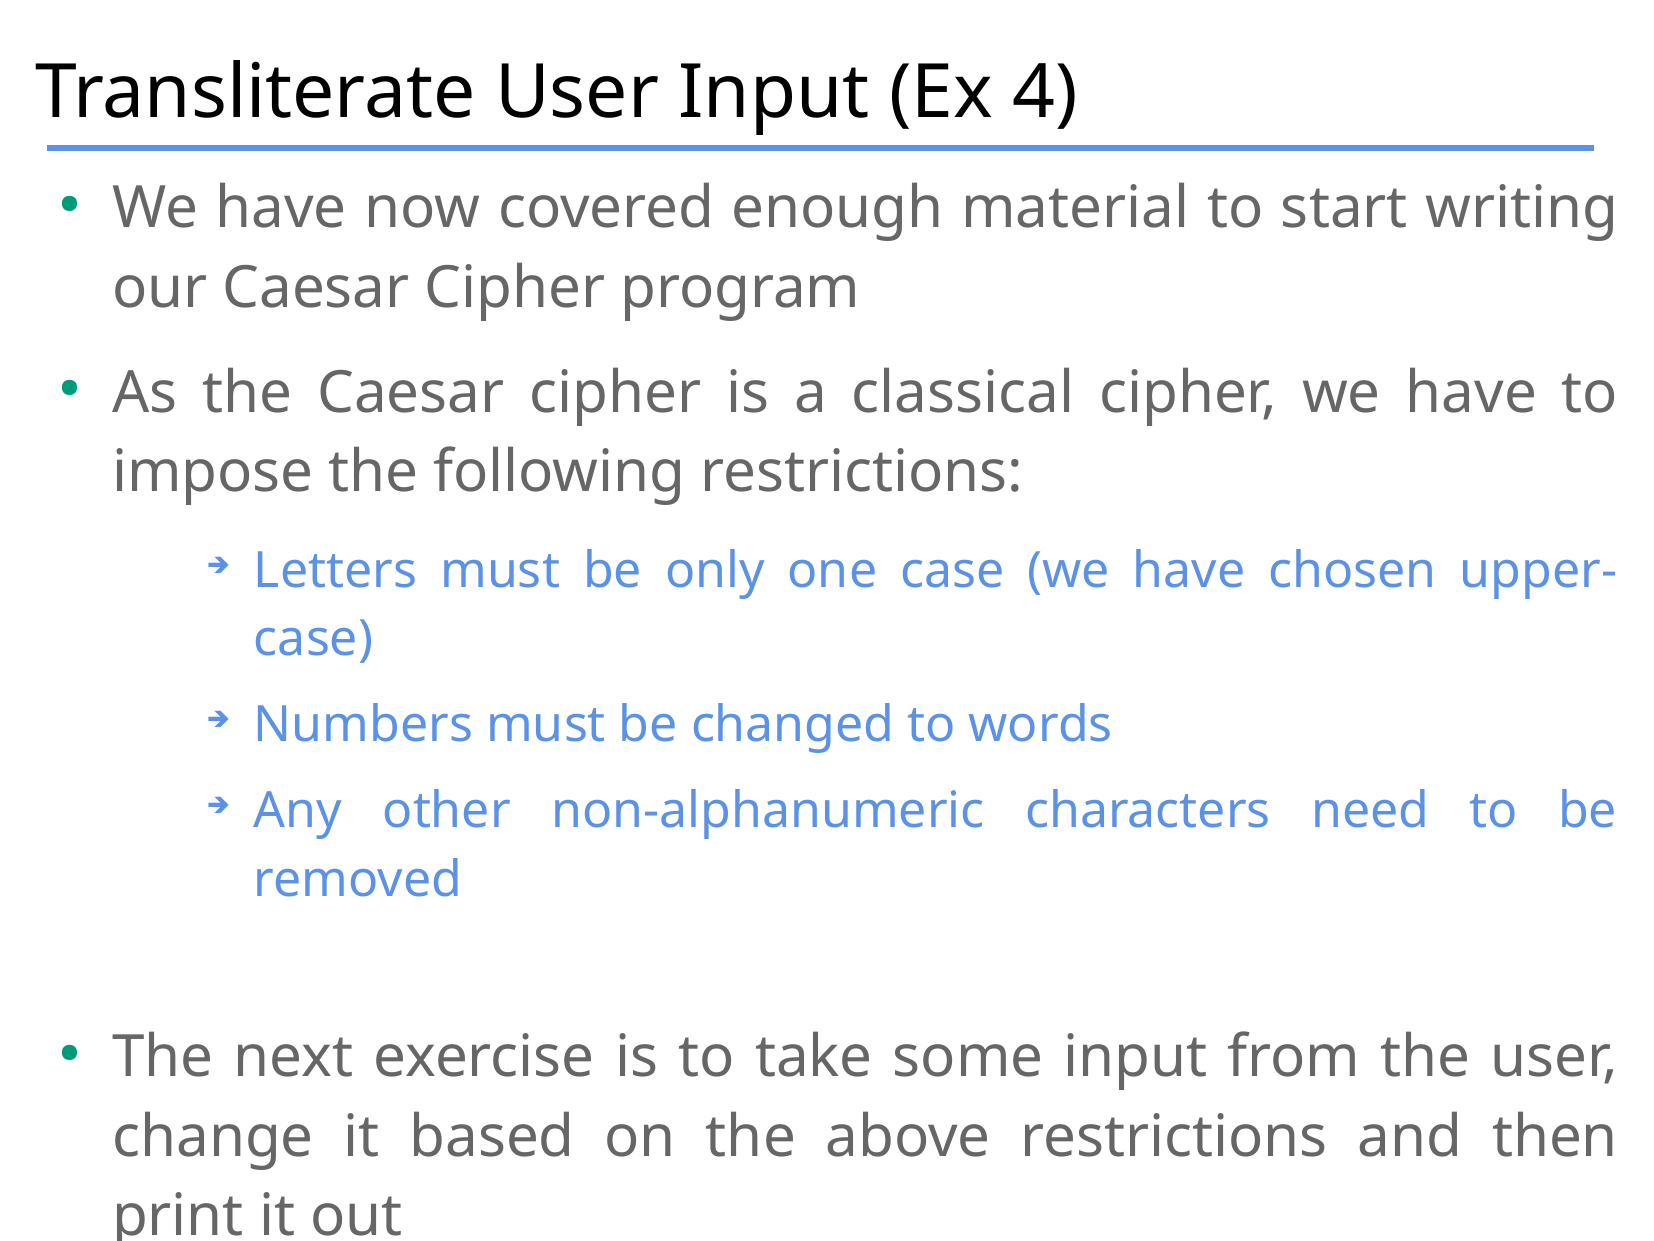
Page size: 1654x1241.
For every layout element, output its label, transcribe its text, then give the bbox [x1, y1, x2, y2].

list We have now covered enough material to start writing our Caesar Cipher program As the Caesar cipher is a classical cipher, we have to impose the following restrictions: Letters must be only one case (we have chosen upper-case) Numbers must be changed to words Any other non-alphanumeric characters need to be removed The next exercise is to take some input from the user, change it based on the above restrictions and then print it out [41, 165, 1619, 1241]
title Transliterate User Input (Ex 4) [35, 29, 1217, 148]
